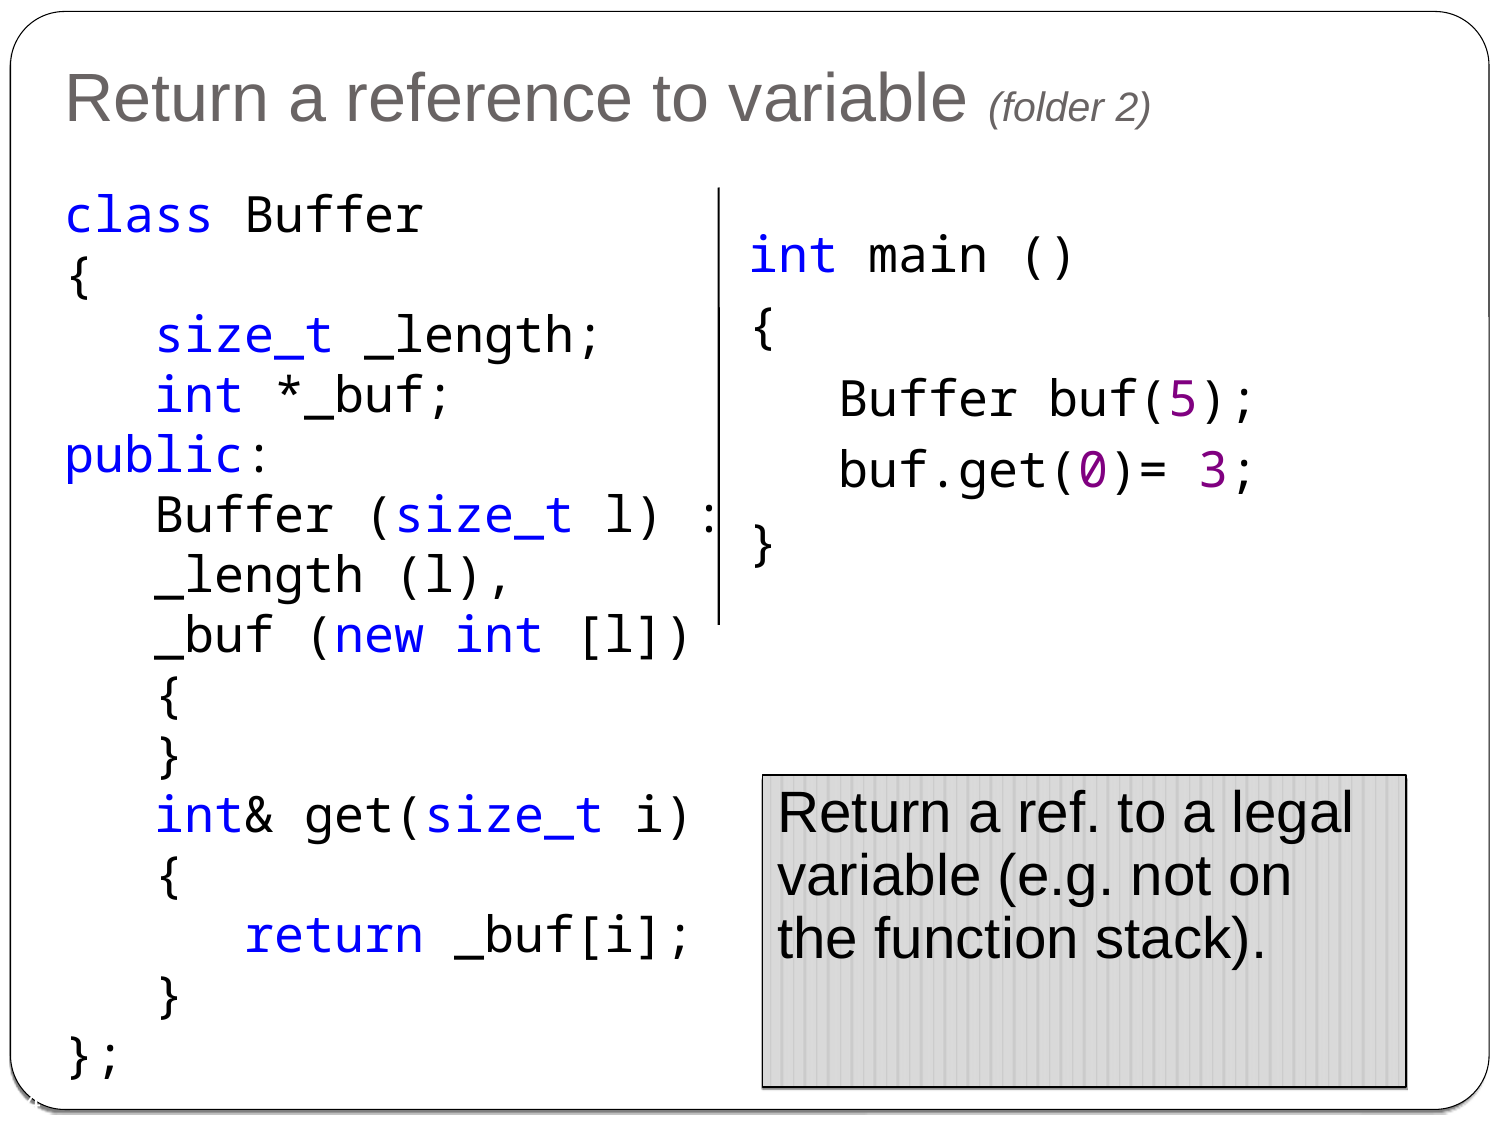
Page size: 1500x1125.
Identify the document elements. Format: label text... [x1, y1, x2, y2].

text_box int main () { Buffer buf(5); buf.get(0)= 3; } [720, 187, 1468, 593]
title Return a reference to variable (folder 2) [50, 45, 1450, 150]
slide_number <number> [0, 1074, 50, 1125]
list class Buffer { size_t _length; int *_buf; public: Buffer (size_t l) : _length (l), _buf (new int [l]) { } int& get(size_t i) { return _buf[i]; } }; [50, 174, 1450, 1113]
text_box Return a ref. to a legal variable (e.g. not on the function stack). [762, 774, 1407, 1087]
